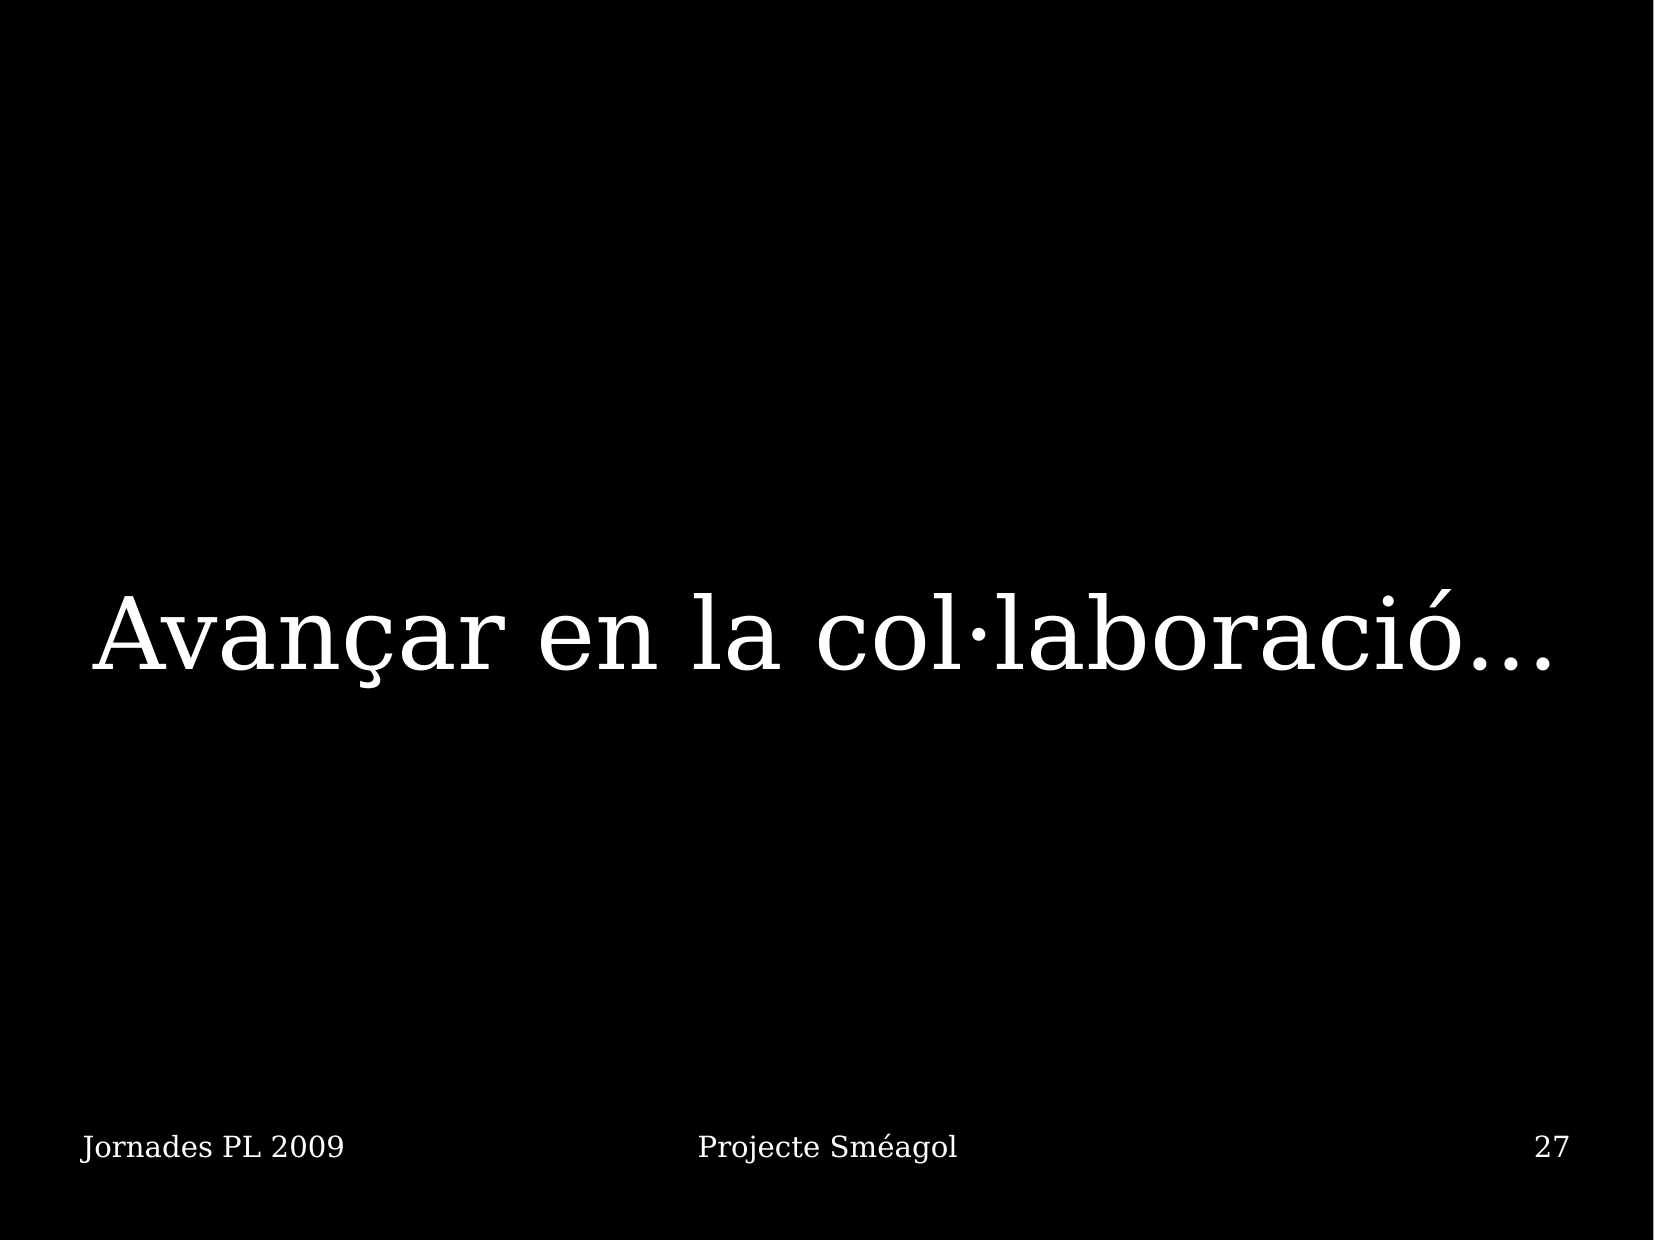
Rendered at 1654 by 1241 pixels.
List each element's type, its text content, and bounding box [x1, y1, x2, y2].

title Avançar en la col·laboració... [59, 529, 1595, 711]
